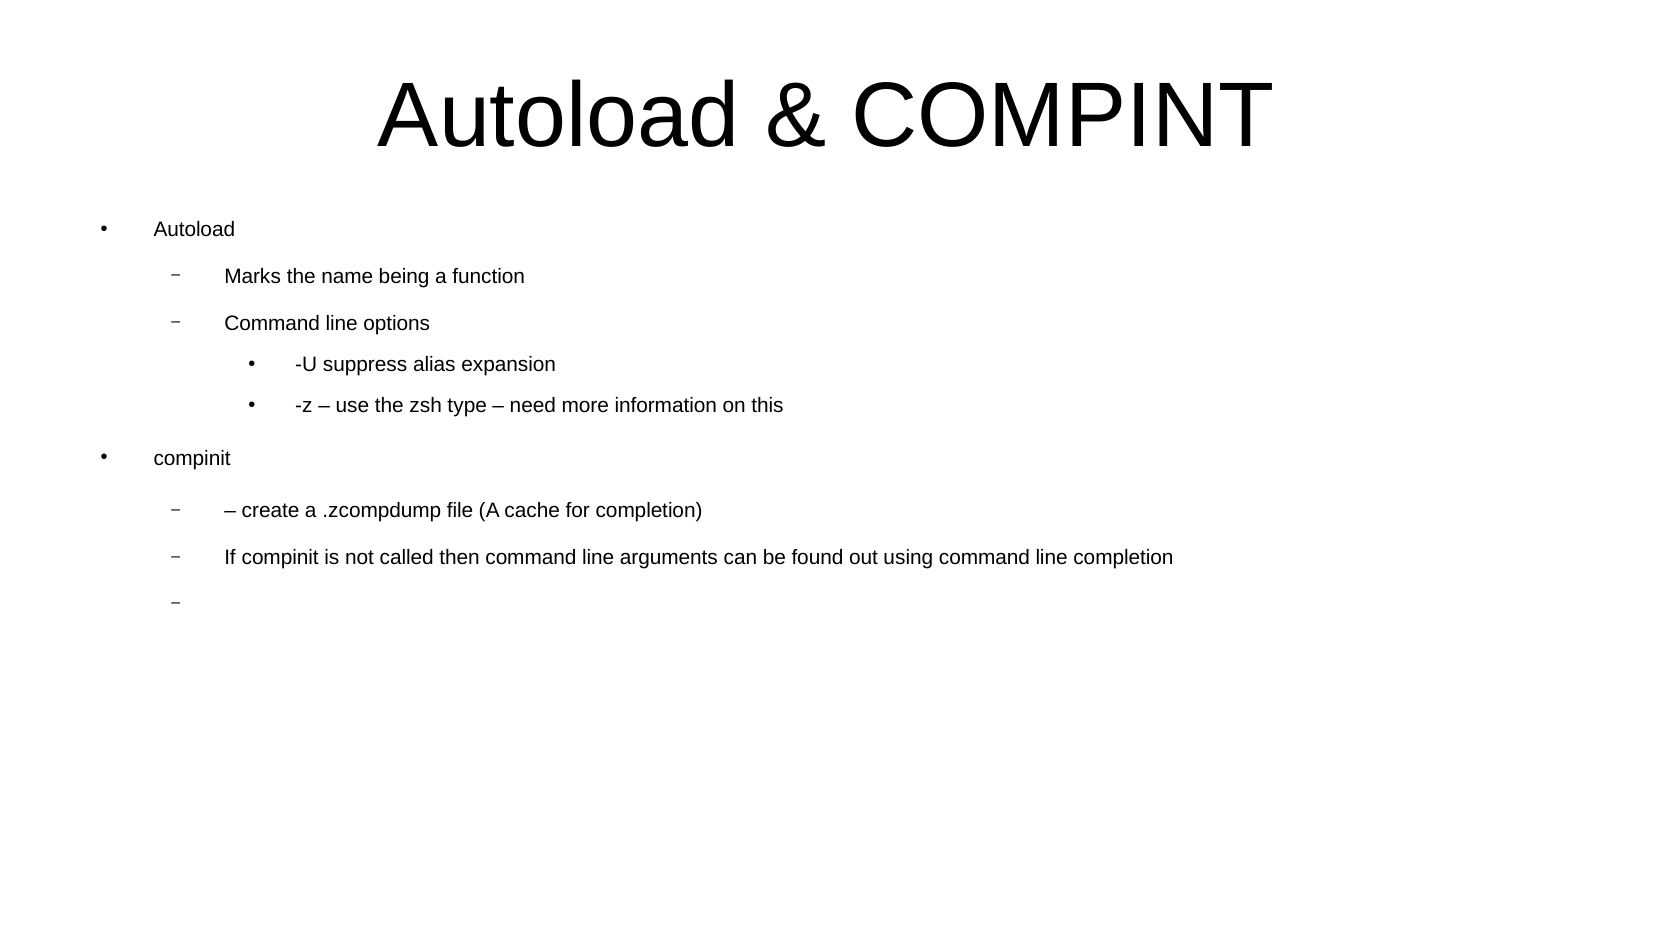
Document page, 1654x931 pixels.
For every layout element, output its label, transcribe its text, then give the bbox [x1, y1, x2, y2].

title Autoload & COMPINT [82, 37, 1571, 193]
list Autoload Marks the name being a function Command line options -U suppress alias expansion -z – use the zsh type – need more information on this compinit – create a .zcompdump file (A cache for completion) If compinit is not called then command line arguments can be found out using command line completion [82, 217, 1613, 901]
